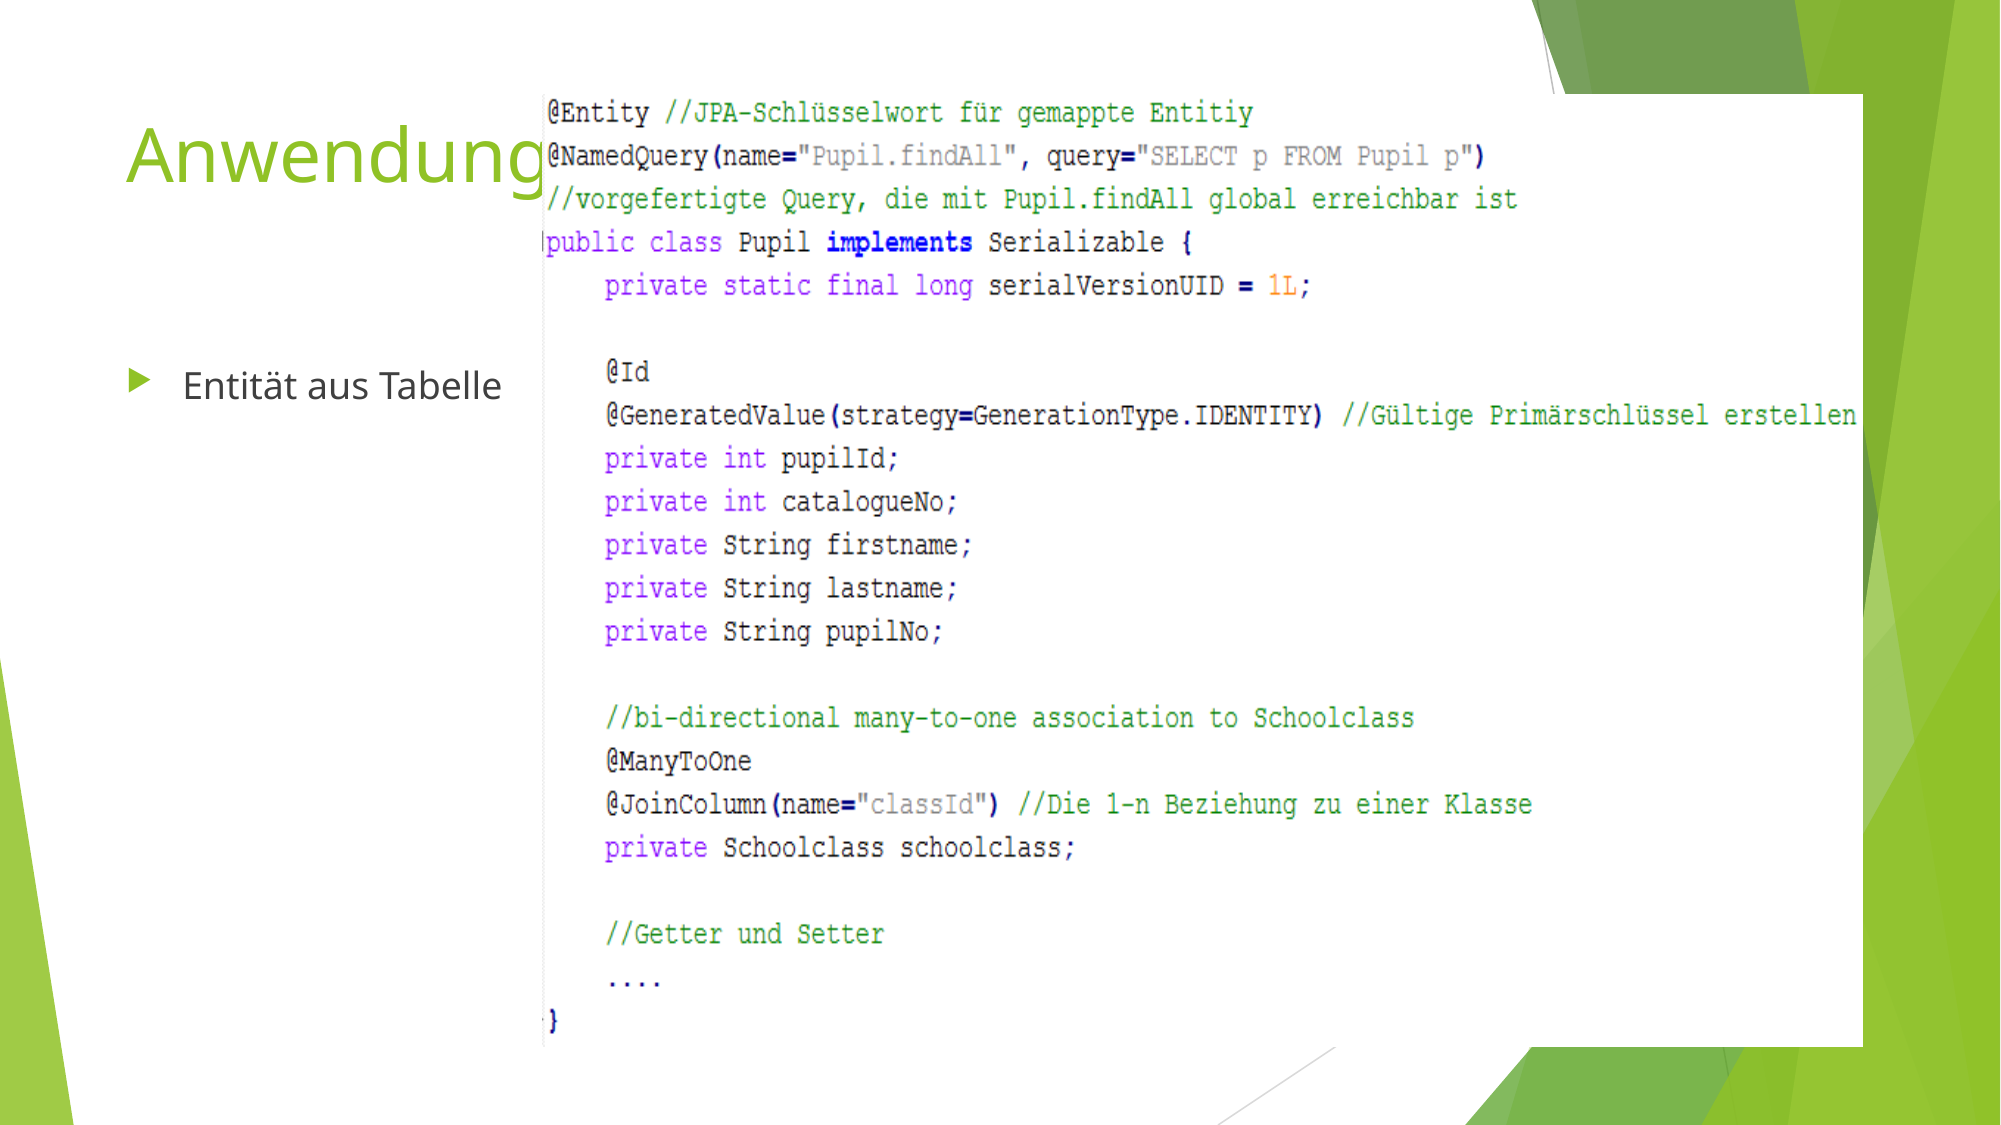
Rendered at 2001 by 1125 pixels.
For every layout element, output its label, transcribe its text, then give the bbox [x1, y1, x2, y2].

picture [542, 94, 1863, 1047]
list Entität aus Tabelle [111, 354, 542, 992]
title Anwendung [111, 99, 542, 317]
